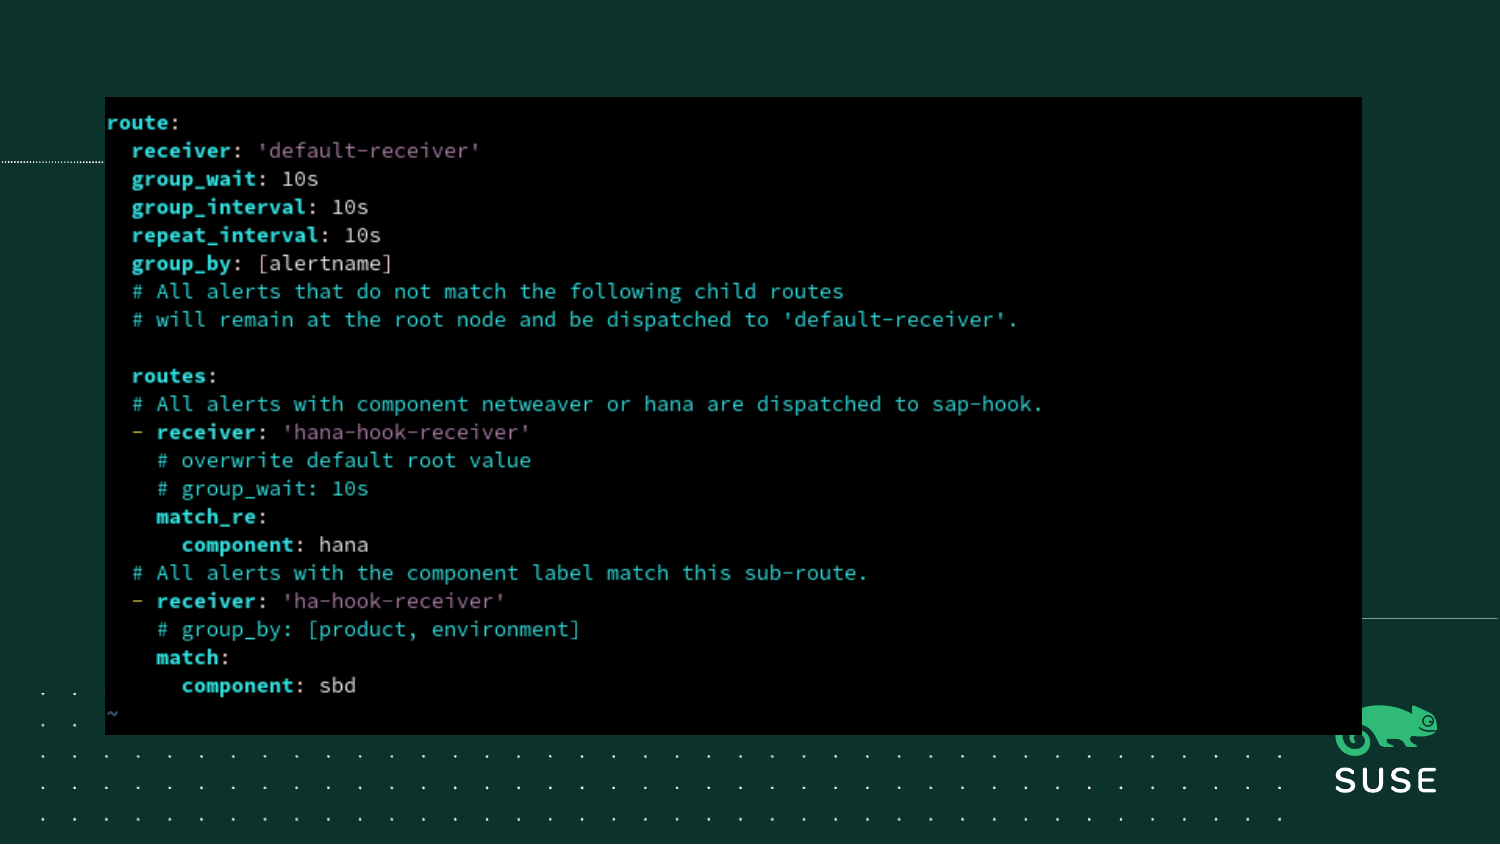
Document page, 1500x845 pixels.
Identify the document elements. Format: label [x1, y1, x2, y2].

picture [0, 97, 1499, 736]
